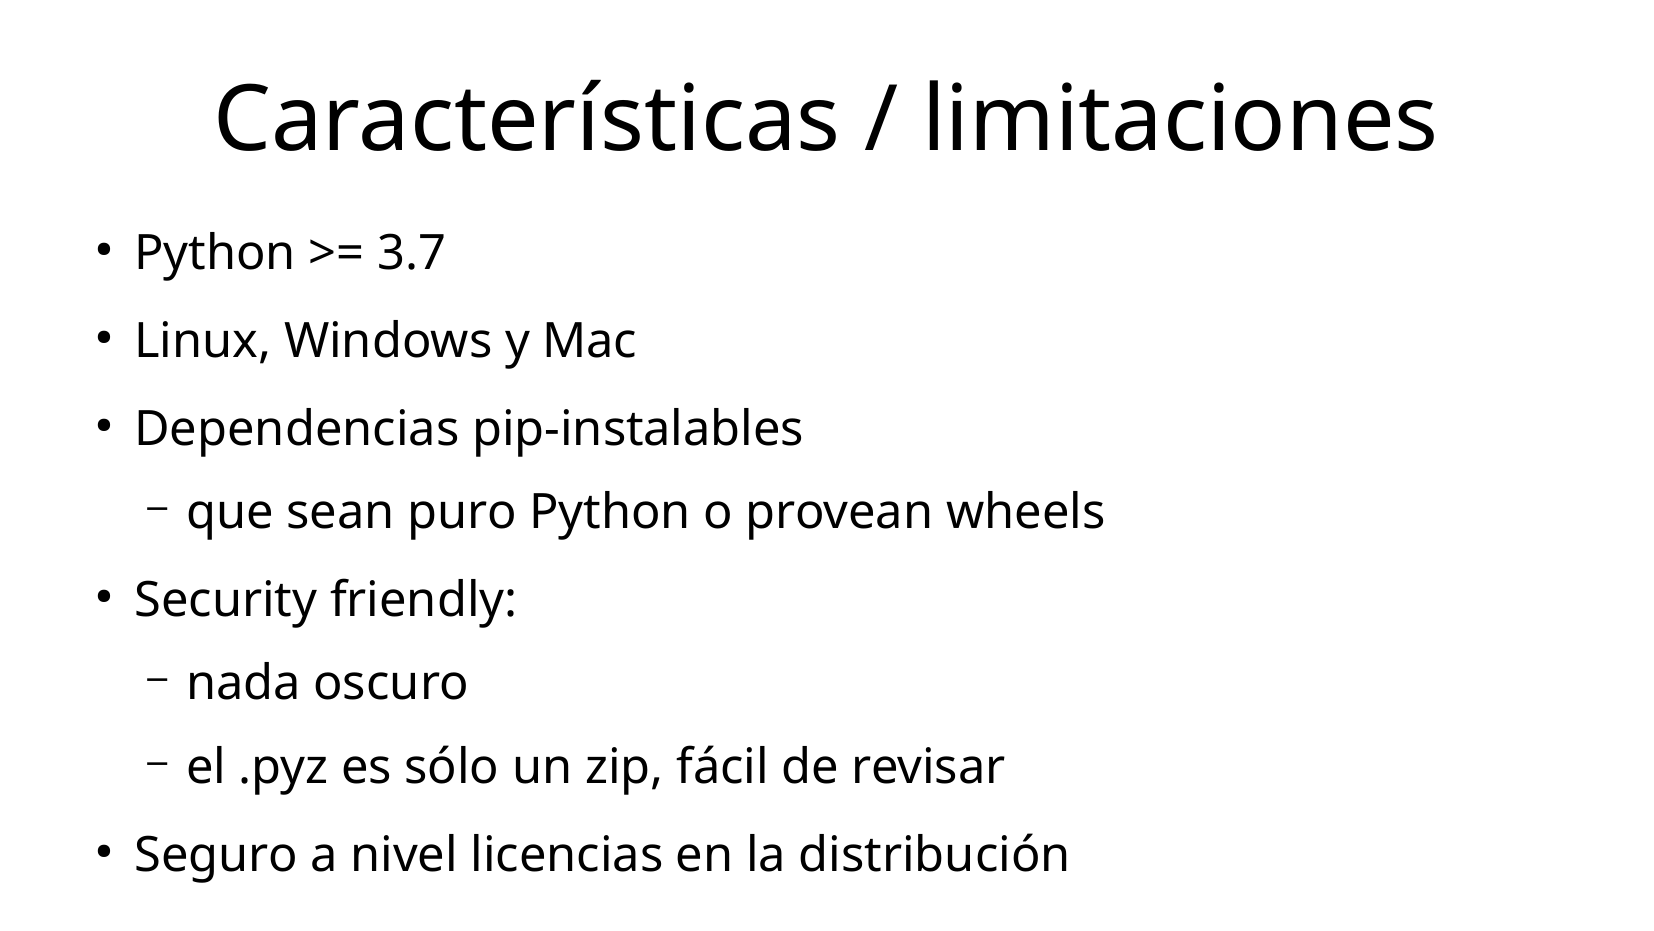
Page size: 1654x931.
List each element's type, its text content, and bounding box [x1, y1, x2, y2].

list Python >= 3.7 Linux, Windows y Mac Dependencias pip-instalables que sean puro Python o provean wheels Security friendly: nada oscuro el .pyz es sólo un zip, fácil de revisar Seguro a nivel licencias en la distribución [82, 217, 1571, 886]
title Características / limitaciones [82, 37, 1571, 193]
